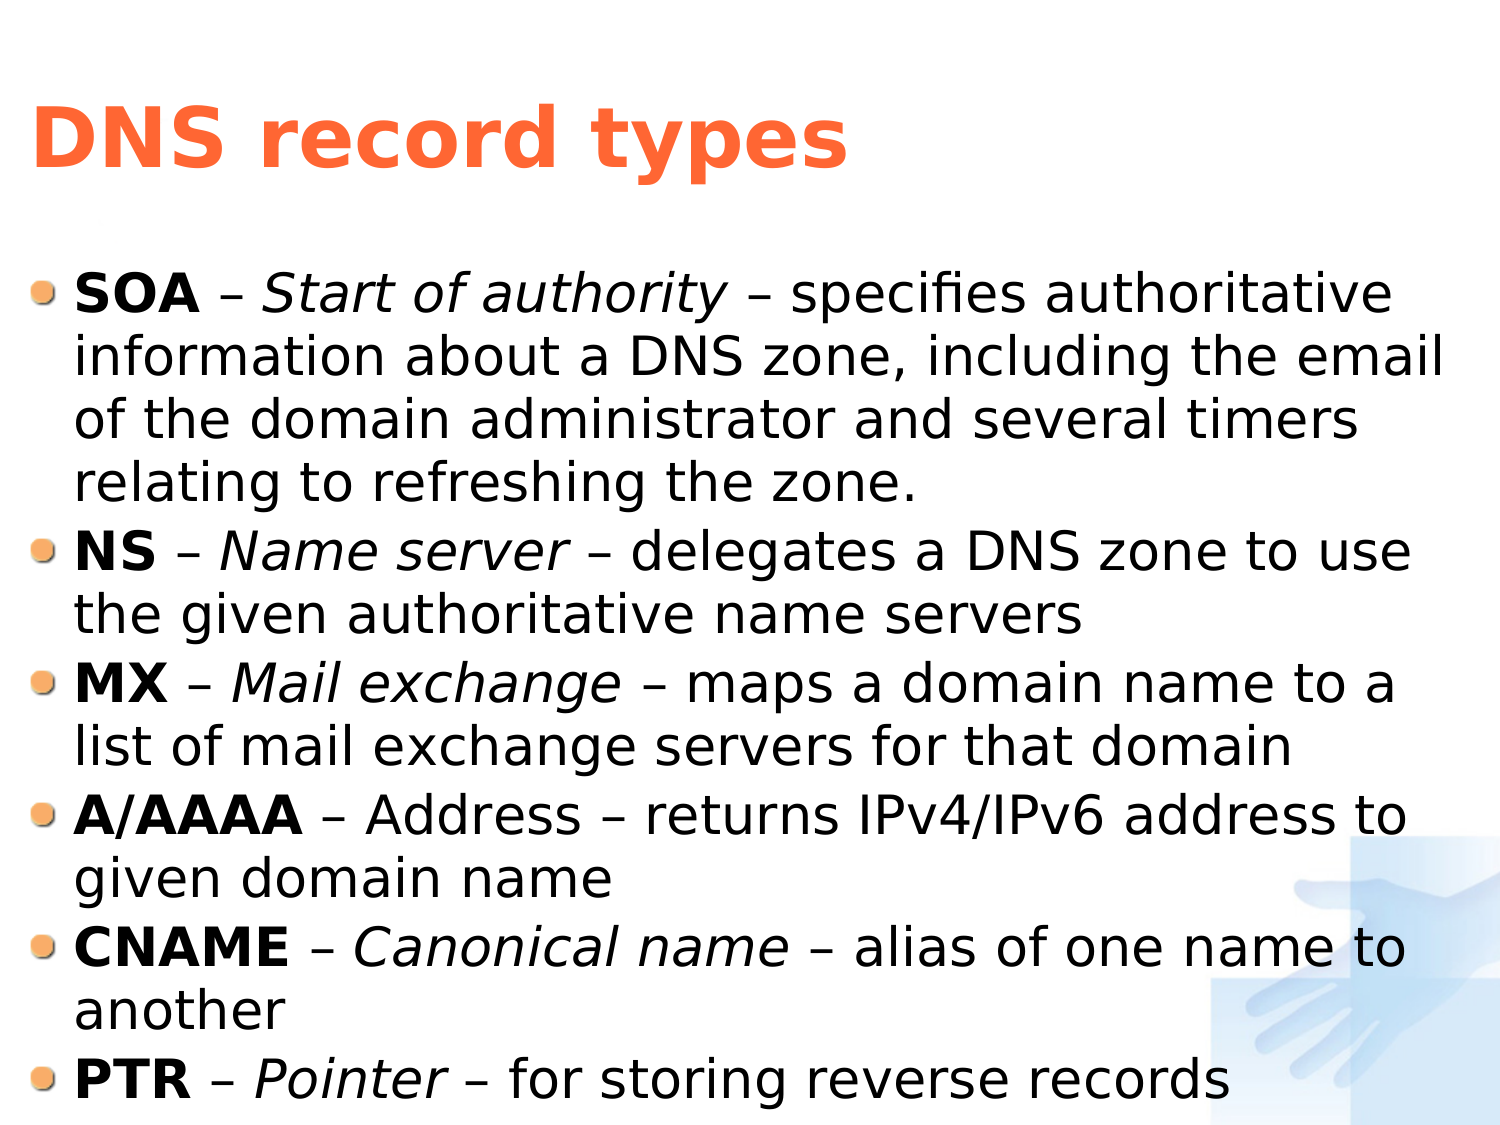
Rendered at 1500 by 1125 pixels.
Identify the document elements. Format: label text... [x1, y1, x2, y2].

list SOA – Start of authority – specifies authoritative information about a DNS zone, including the email of the domain administrator and several timers relating to refreshing the zone. NS – Name server – delegates a DNS zone to use the given authoritative name servers MX – Mail exchange – maps a domain name to a list of mail exchange servers for that domain A/AAAA – Address – returns IPv4/IPv6 address to given domain name CNAME – Canonical name – alias of one name to another PTR – Pointer – for storing reverse records [29, 262, 1477, 1112]
picture [0, 0, 1500, 1125]
title DNS record types [29, 21, 1477, 257]
